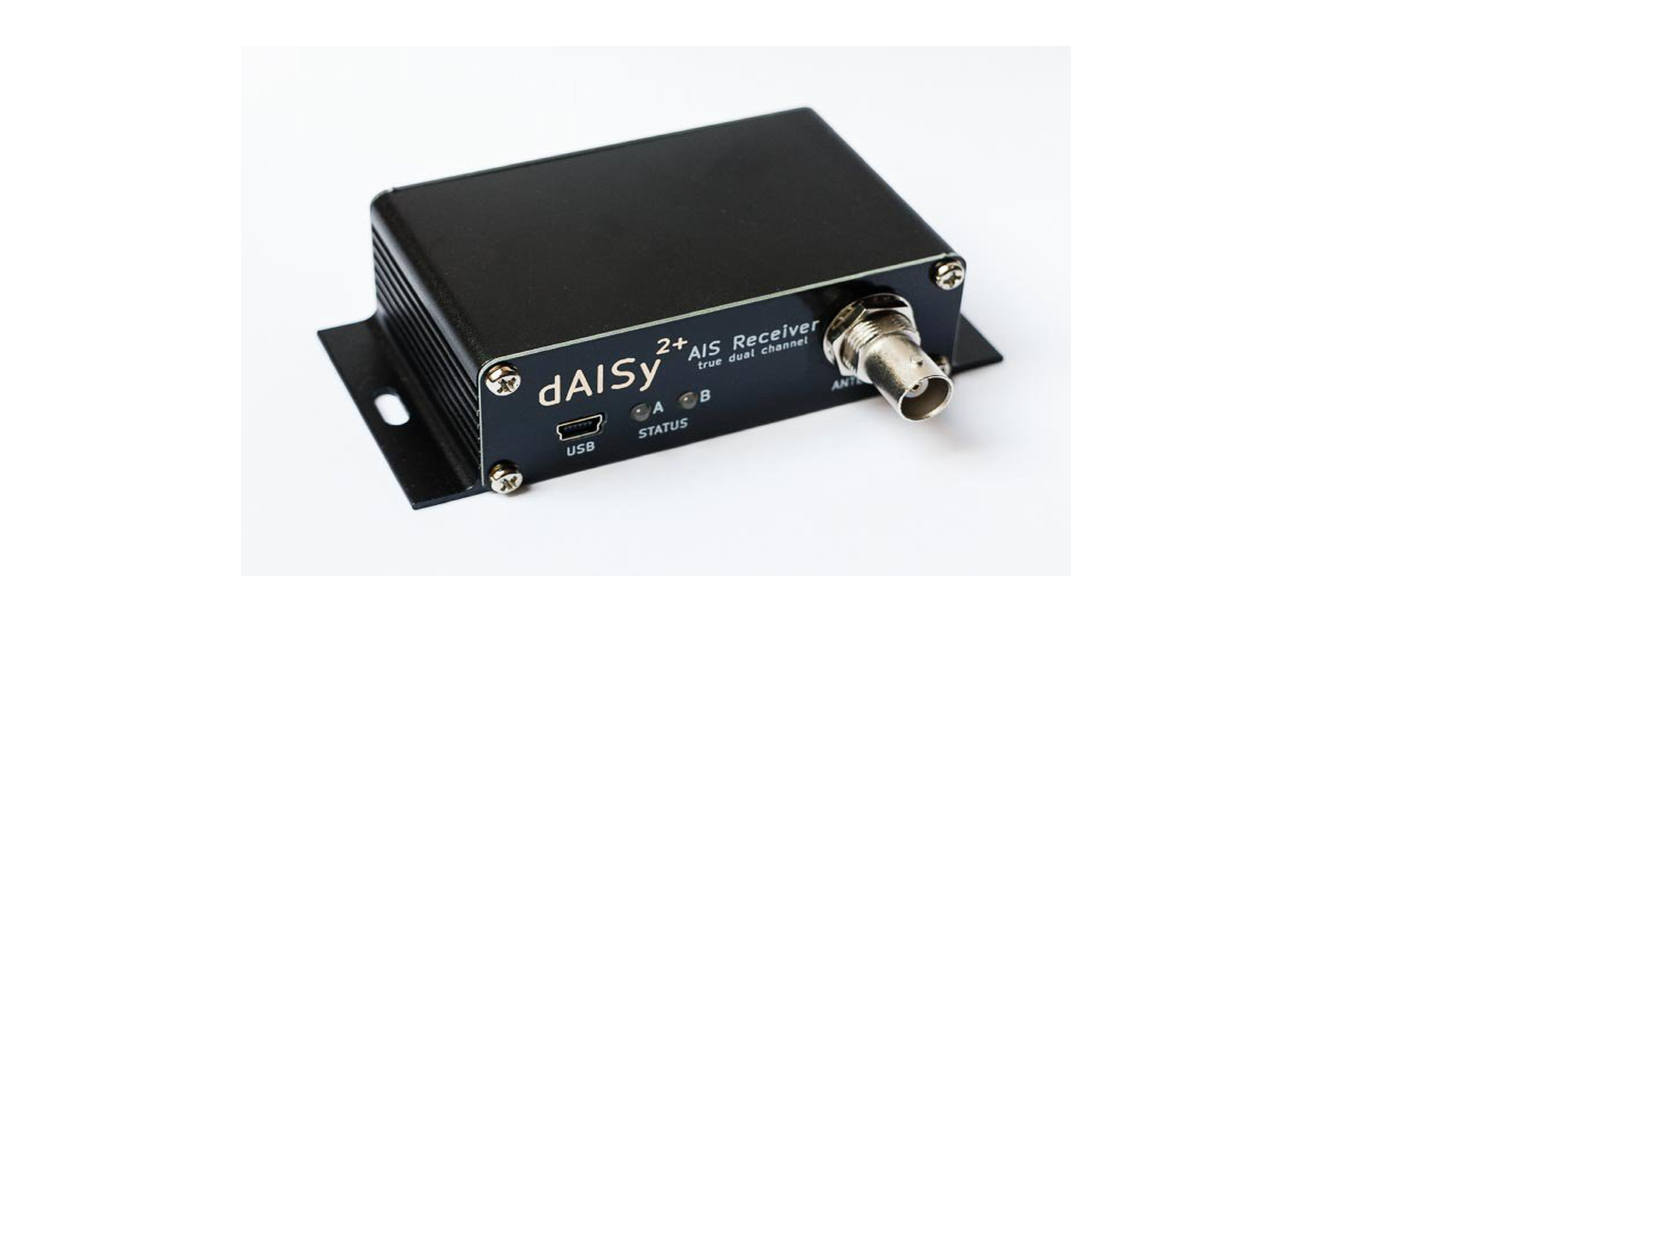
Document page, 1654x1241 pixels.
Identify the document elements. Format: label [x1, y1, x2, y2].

picture [241, 46, 1071, 576]
